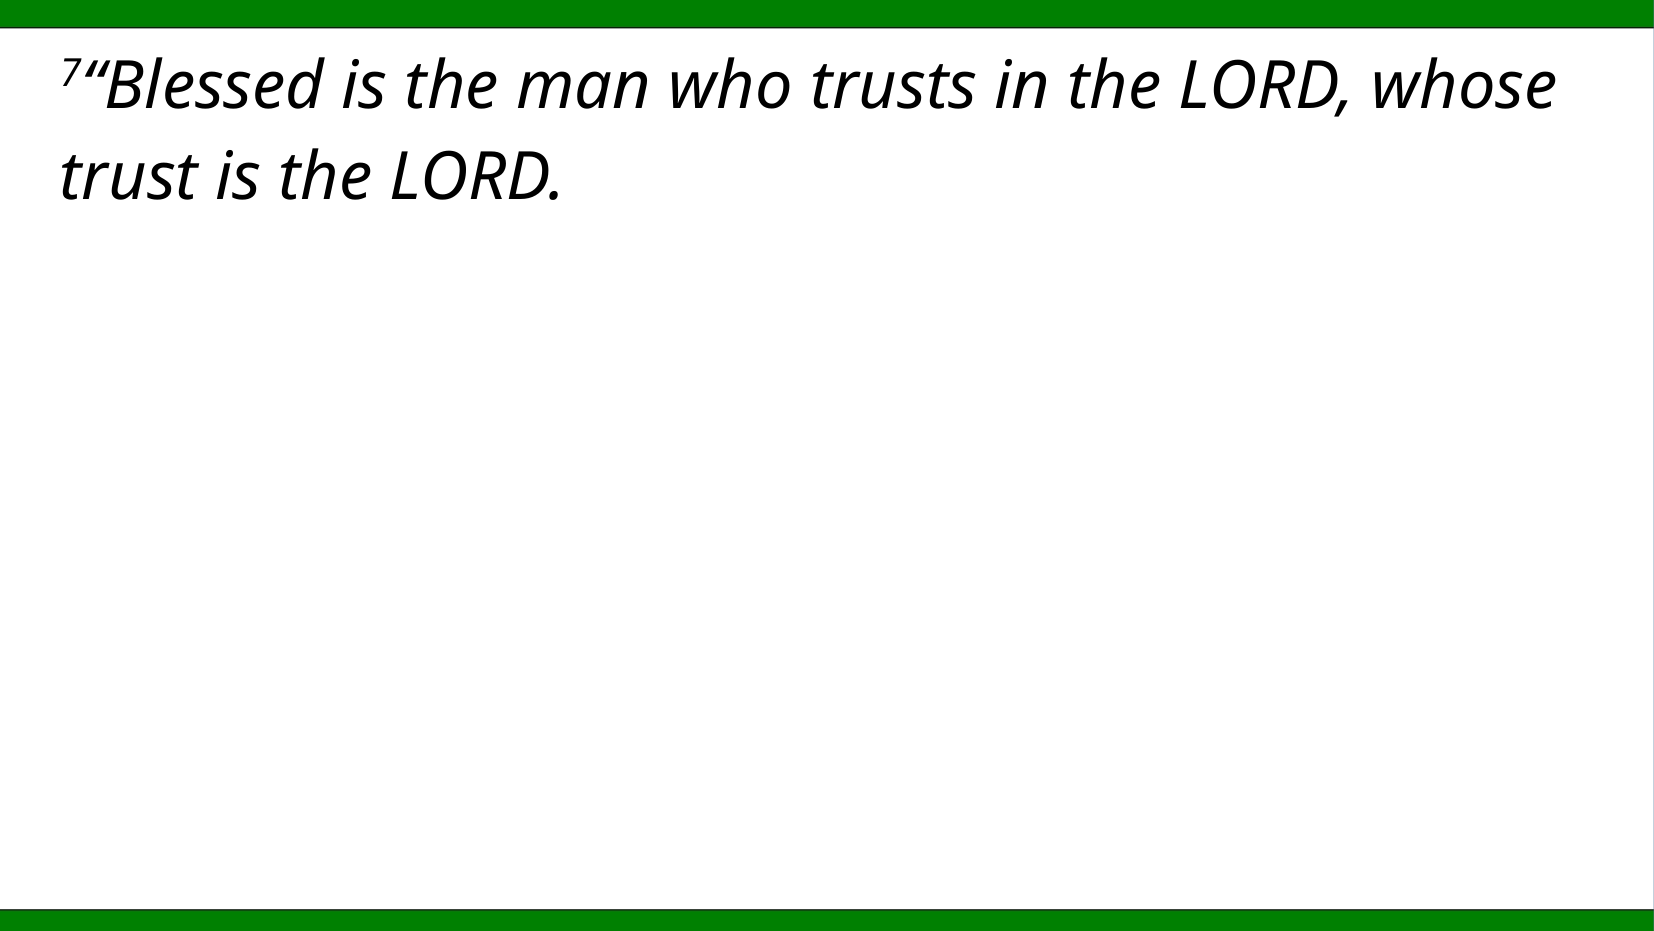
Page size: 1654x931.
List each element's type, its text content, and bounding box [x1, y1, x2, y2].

text_box 7“Blessed is the man who trusts in the LORD, whose trust is the LORD. [45, 30, 1576, 223]
picture [0, 0, 1654, 931]
